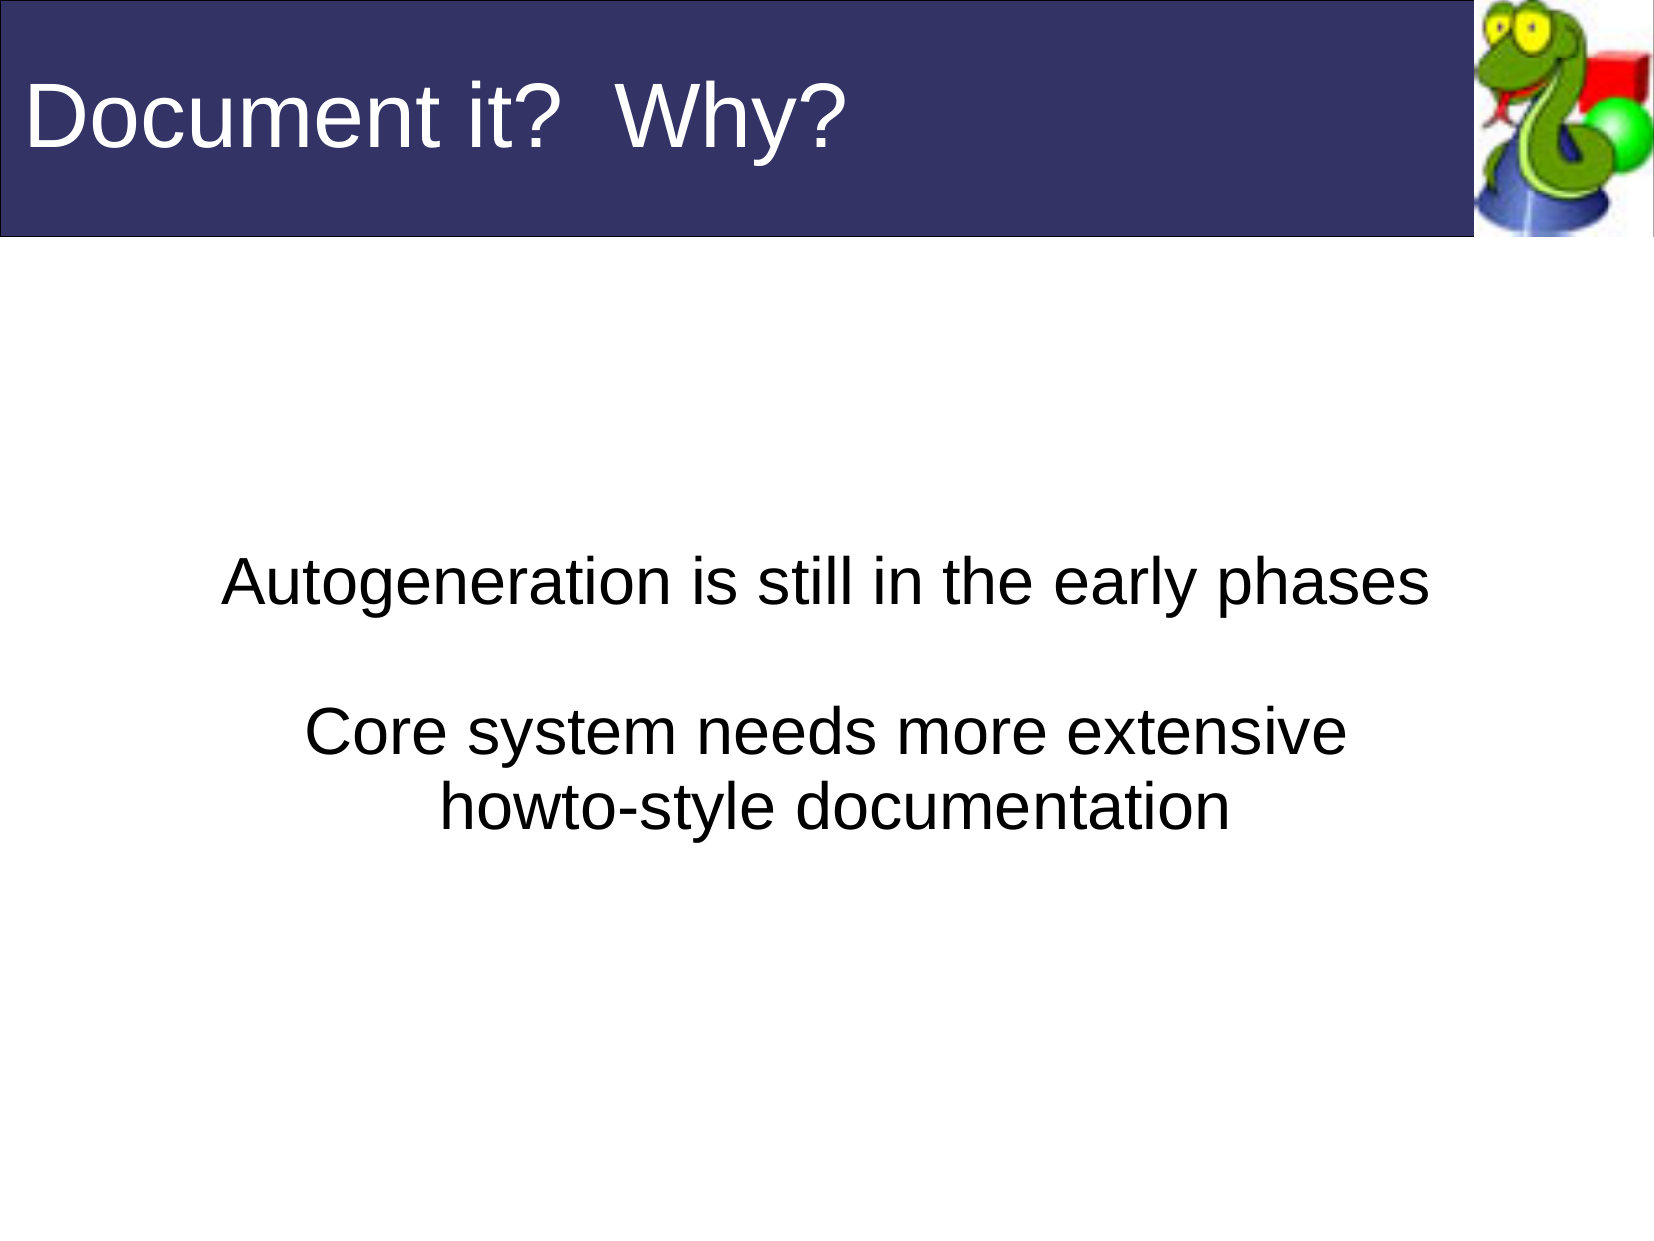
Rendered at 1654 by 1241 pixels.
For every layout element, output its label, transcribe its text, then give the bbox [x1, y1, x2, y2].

picture [1474, 0, 1654, 237]
subtitle Autogeneration is still in the early phases Core system needs more extensive howto-style documentation [88, 450, 1565, 938]
title Document it? Why? [23, 19, 1477, 212]
